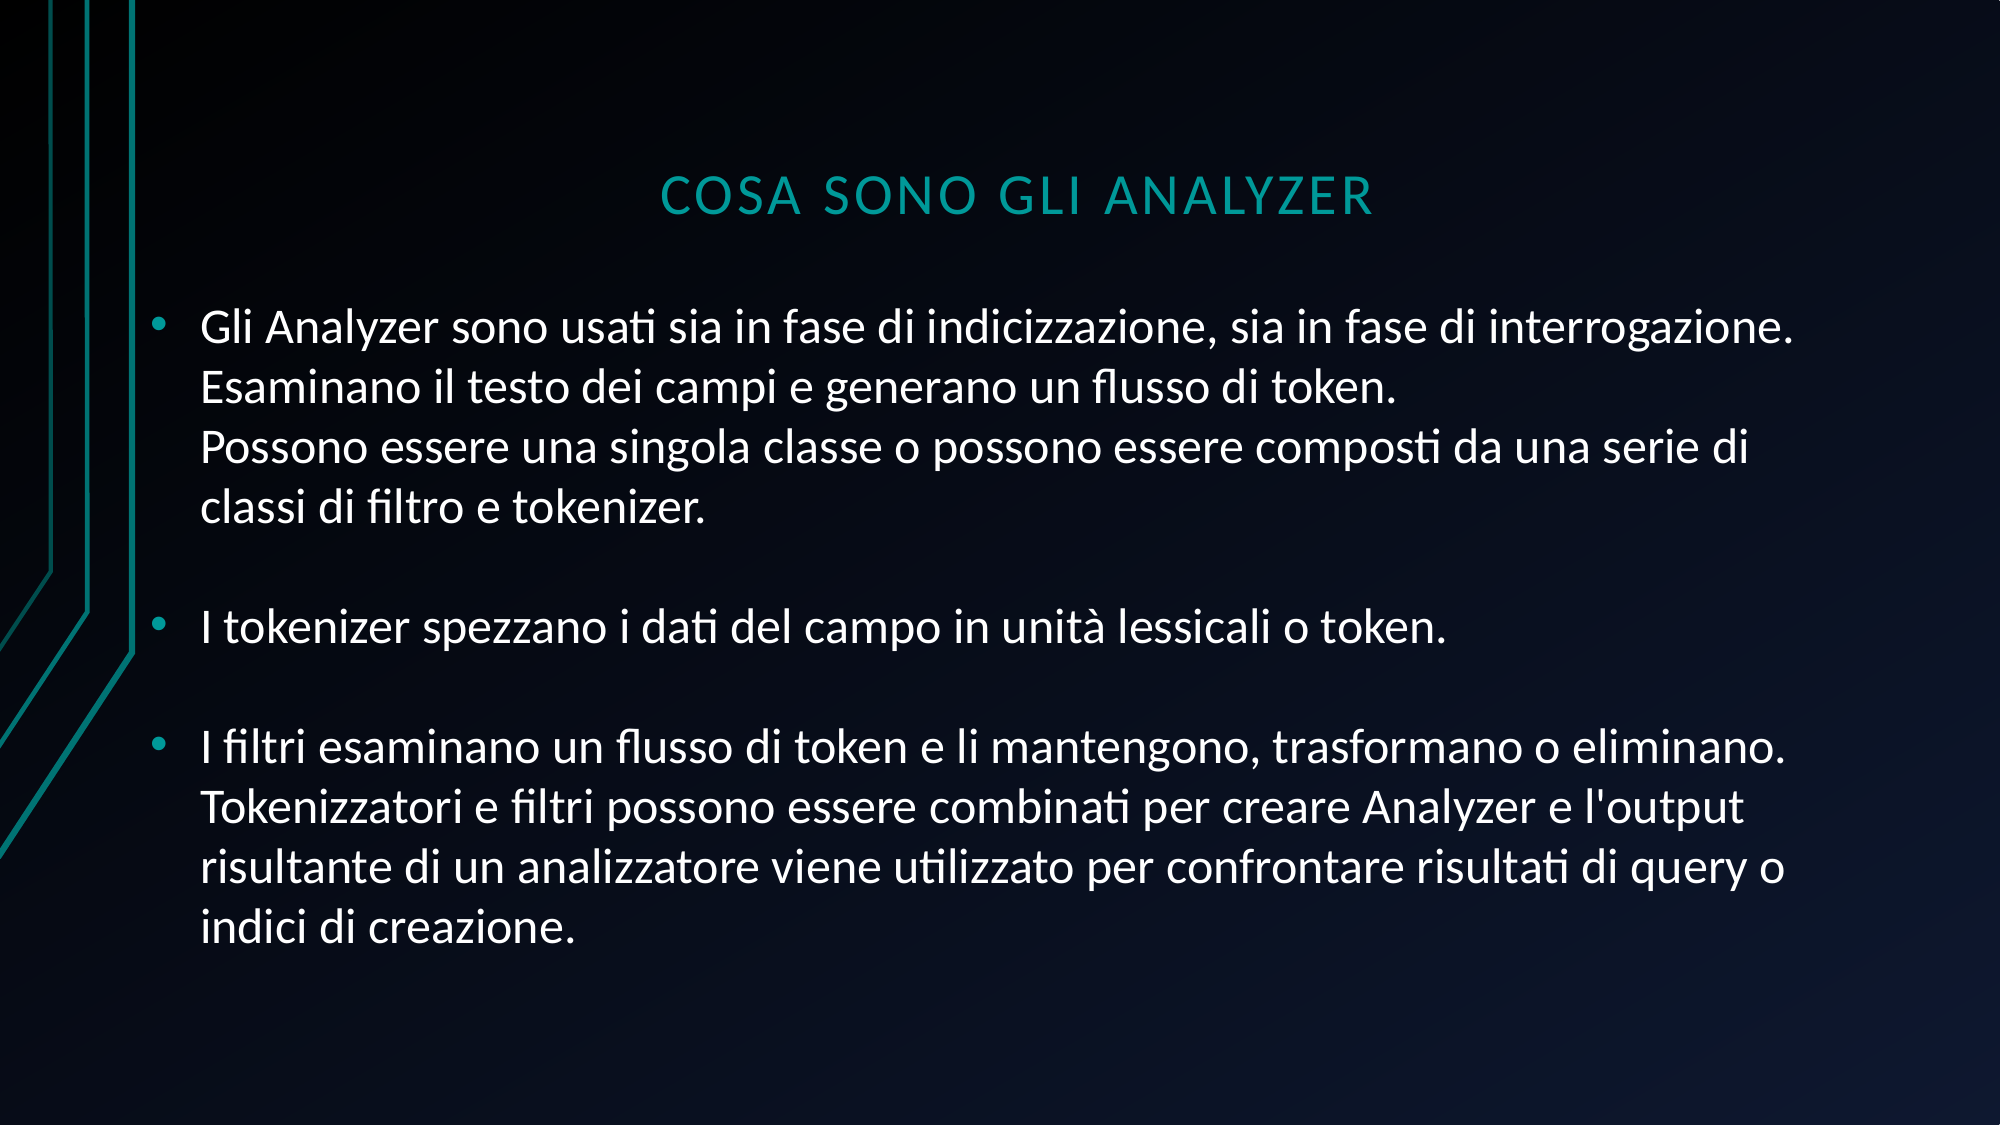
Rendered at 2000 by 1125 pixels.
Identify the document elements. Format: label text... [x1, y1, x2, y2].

list [1024, 802, 1036, 820]
list [82, 295, 1926, 1087]
list Cosa sono gli analyzer [35, 137, 2000, 237]
list [1371, 795, 1382, 811]
list Gli Analyzer sono usati sia in fase di indicizzazione, sia in fase di interrogazione. Esaminano il testo dei campi e generano un flusso di token. Possono essere una singola classe o possono essere composti da una serie di classi di filtro e tokenizer. I tokenizer spezzano i dati del campo in unità lessicali o token. I filtri esaminano un flusso di token e li mantengono, trasformano o eliminano. Tokenizzatori e filtri possono essere combinati per creare Analyzer e l'output risultante di un analizzatore viene utilizzato per confrontare risultati di query o indici di creazione. [129, 283, 1878, 792]
